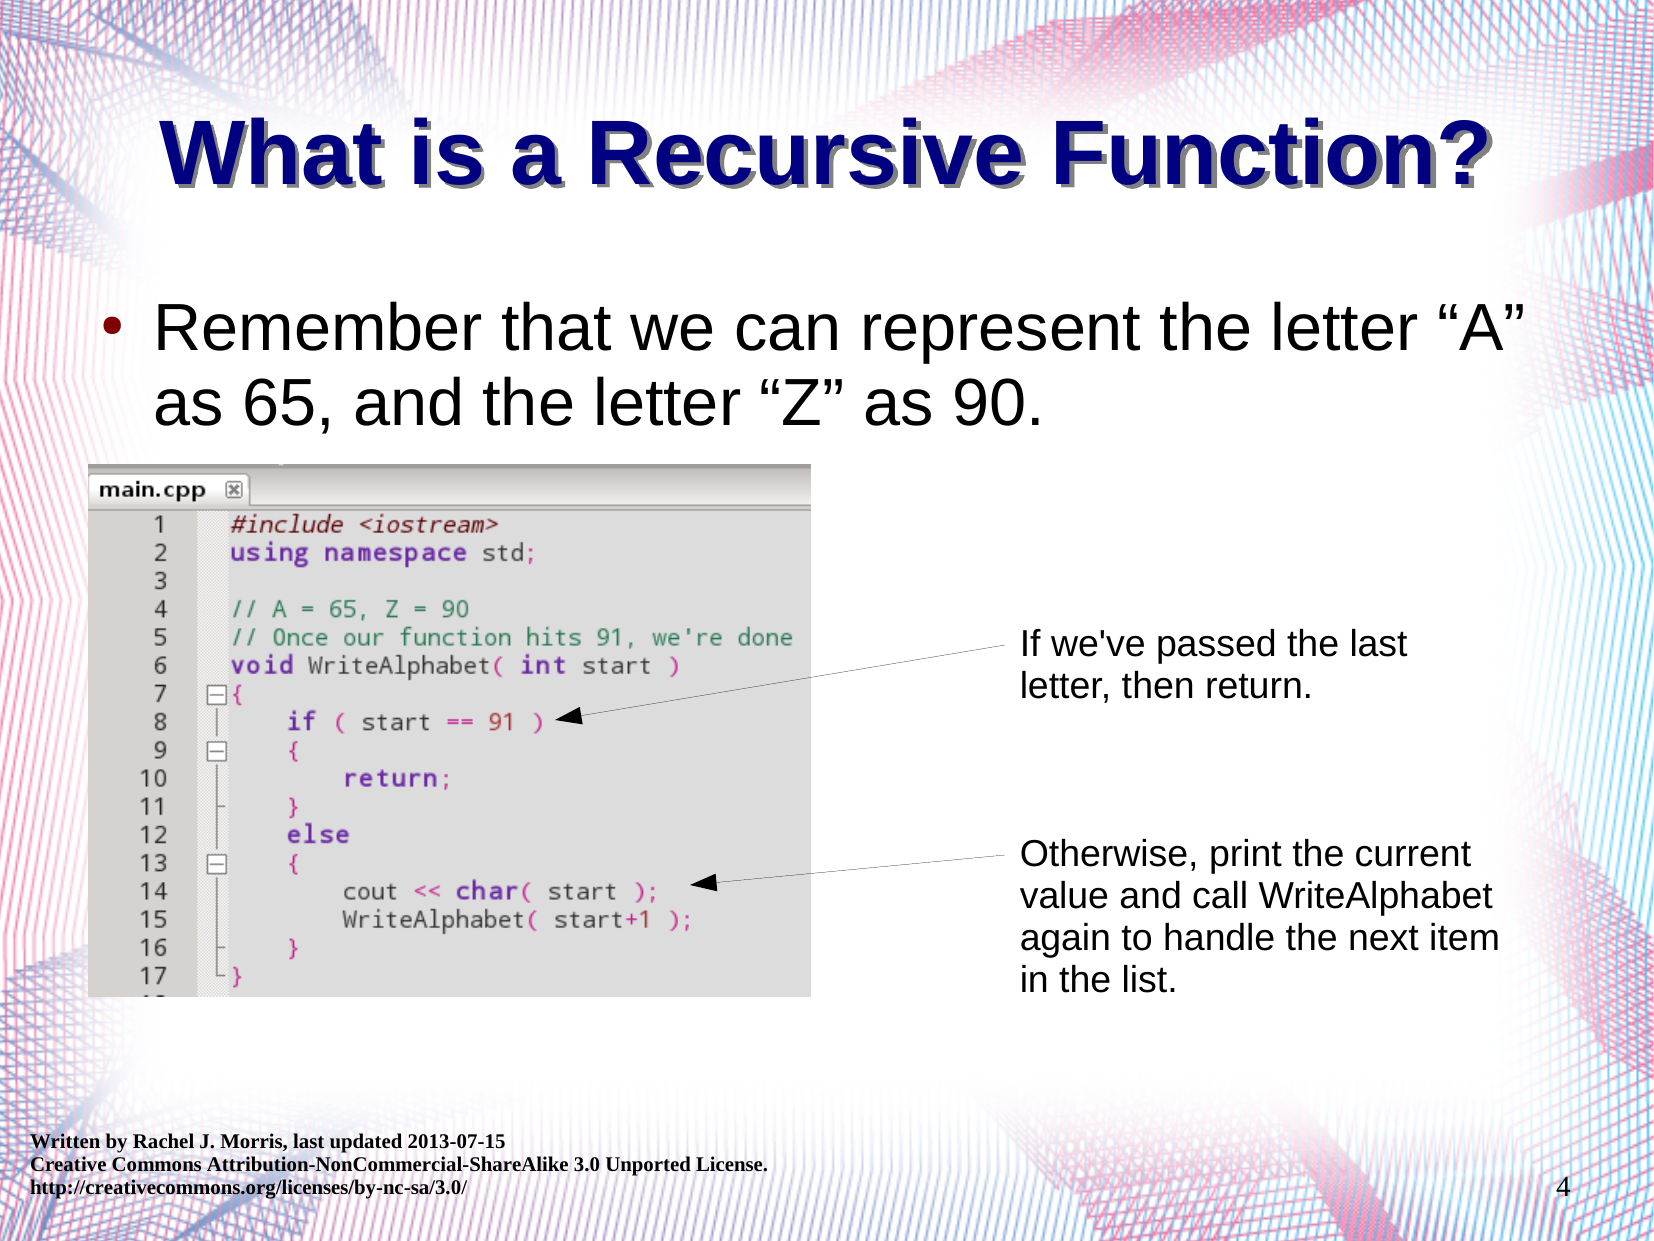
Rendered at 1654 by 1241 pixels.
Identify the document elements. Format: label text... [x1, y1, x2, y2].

list Remember that we can represent the letter “A” as 65, and the letter “Z” as 90. [82, 290, 1571, 451]
picture [0, 0, 1654, 1241]
text_box If we've passed the last letter, then return. [1005, 615, 1516, 714]
text_box Otherwise, print the current value and call WriteAlphabet again to handle the next item in the list. [1005, 825, 1516, 1008]
title What is a Recursive Function? [82, 49, 1571, 257]
